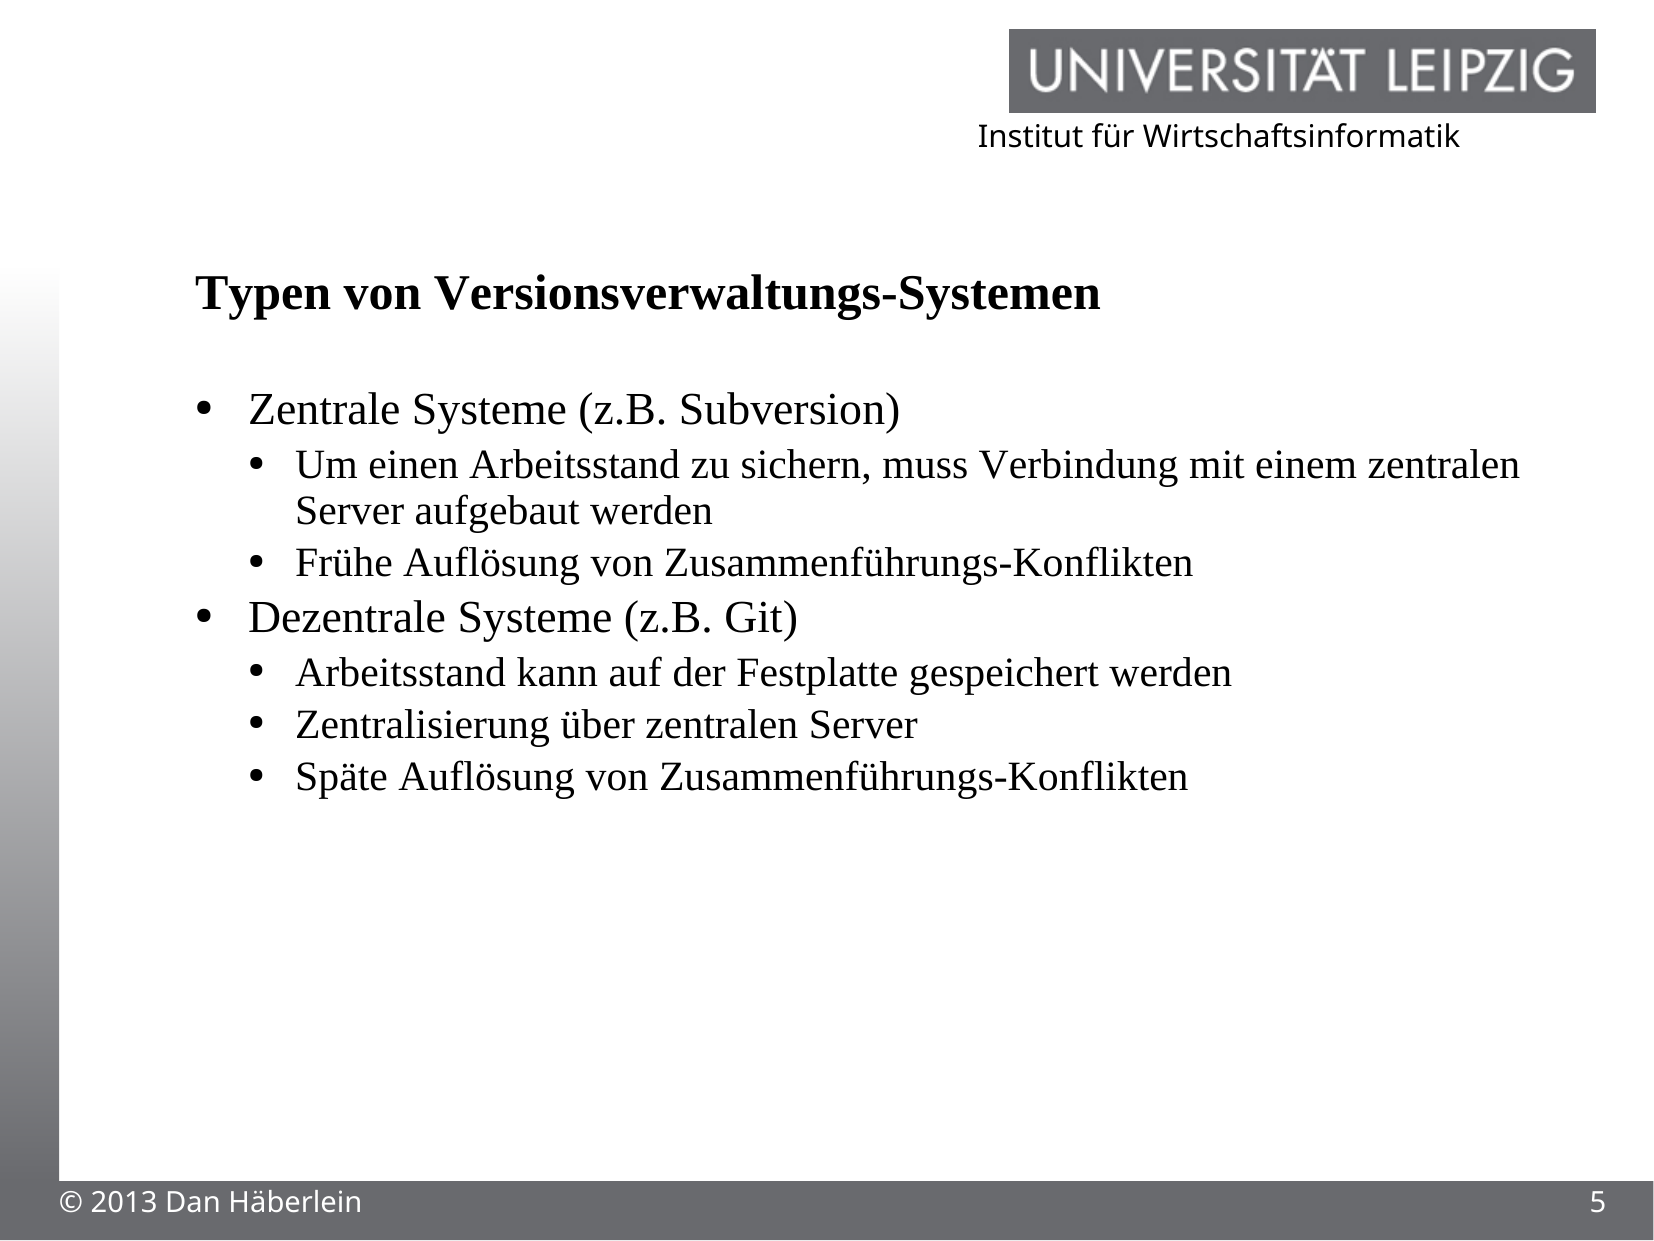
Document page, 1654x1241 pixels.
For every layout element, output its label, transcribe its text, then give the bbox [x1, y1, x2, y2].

title Typen von Versionsverwaltungs-Systemen [177, 230, 1595, 355]
list Zentrale Systeme (z.B. Subversion) Um einen Arbeitsstand zu sichern, muss Verbindung mit einem zentralen Server aufgebaut werden Frühe Auflösung von Zusammenführungs-Konflikten Dezentrale Systeme (z.B. Git) Arbeitsstand kann auf der Festplatte gespeichert werden Zentralisierung über zentralen Server Späte Auflösung von Zusammenführungs-Konflikten [177, 383, 1595, 1109]
picture [1009, 29, 1596, 113]
